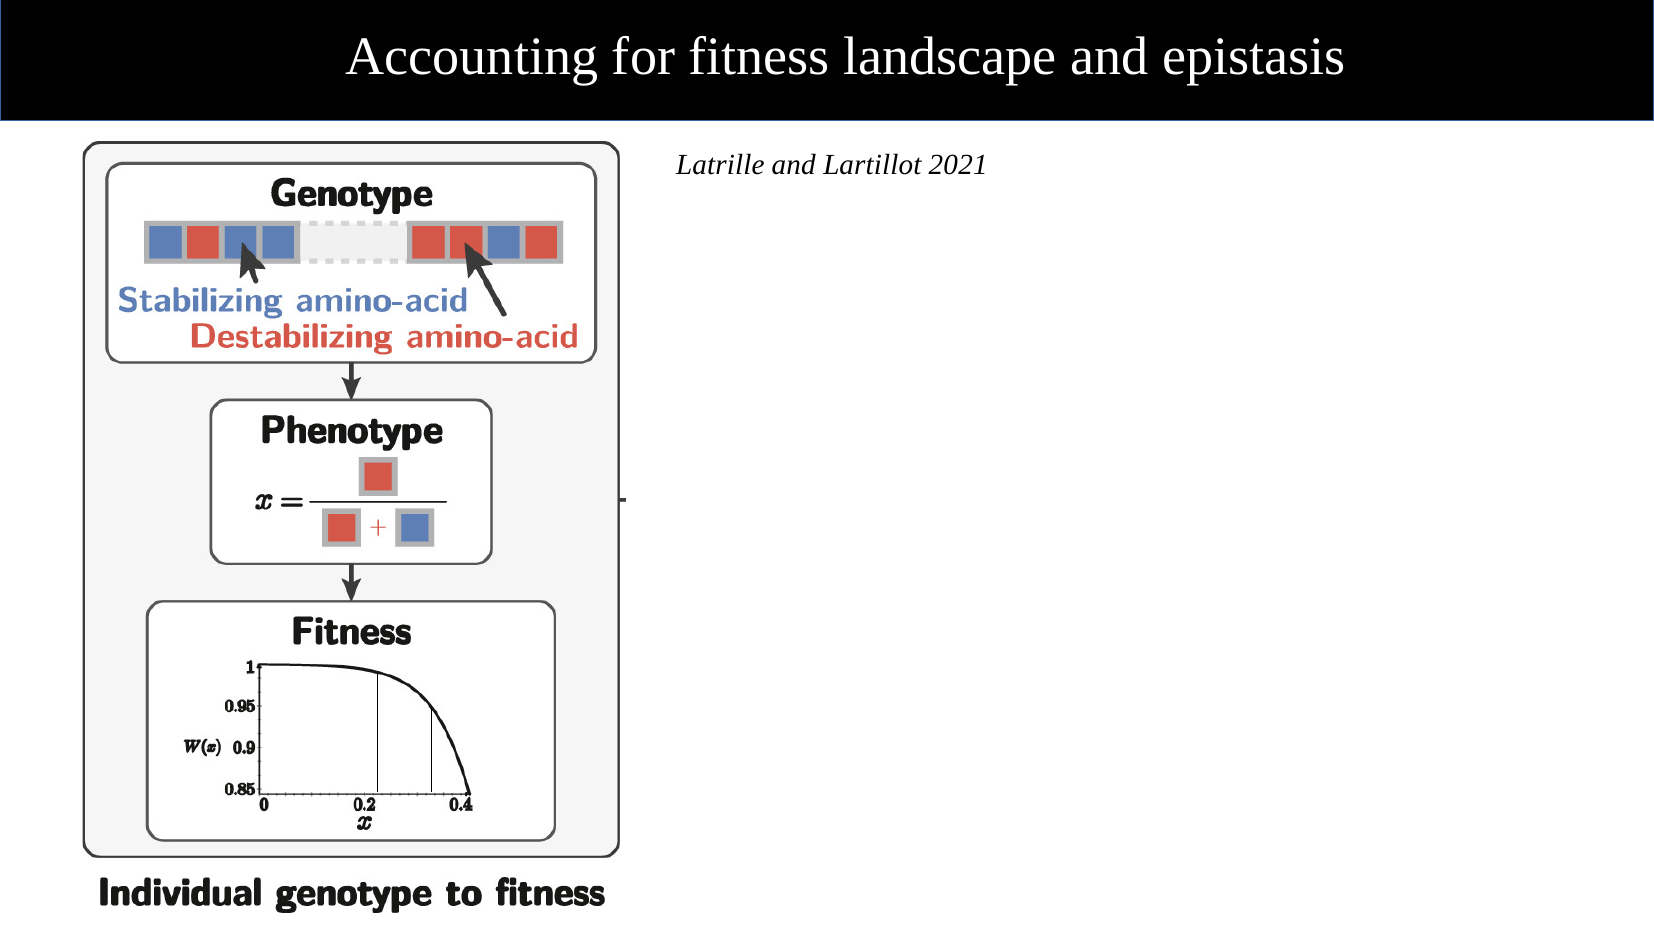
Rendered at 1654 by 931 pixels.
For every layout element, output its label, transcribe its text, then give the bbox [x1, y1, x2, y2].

picture [82, 141, 626, 913]
text_box Latrille and Lartillot 2021 [661, 141, 1016, 240]
text_box [0, 0, 1654, 121]
text_box Accounting for fitness landscape and epistasis [330, 18, 1441, 154]
